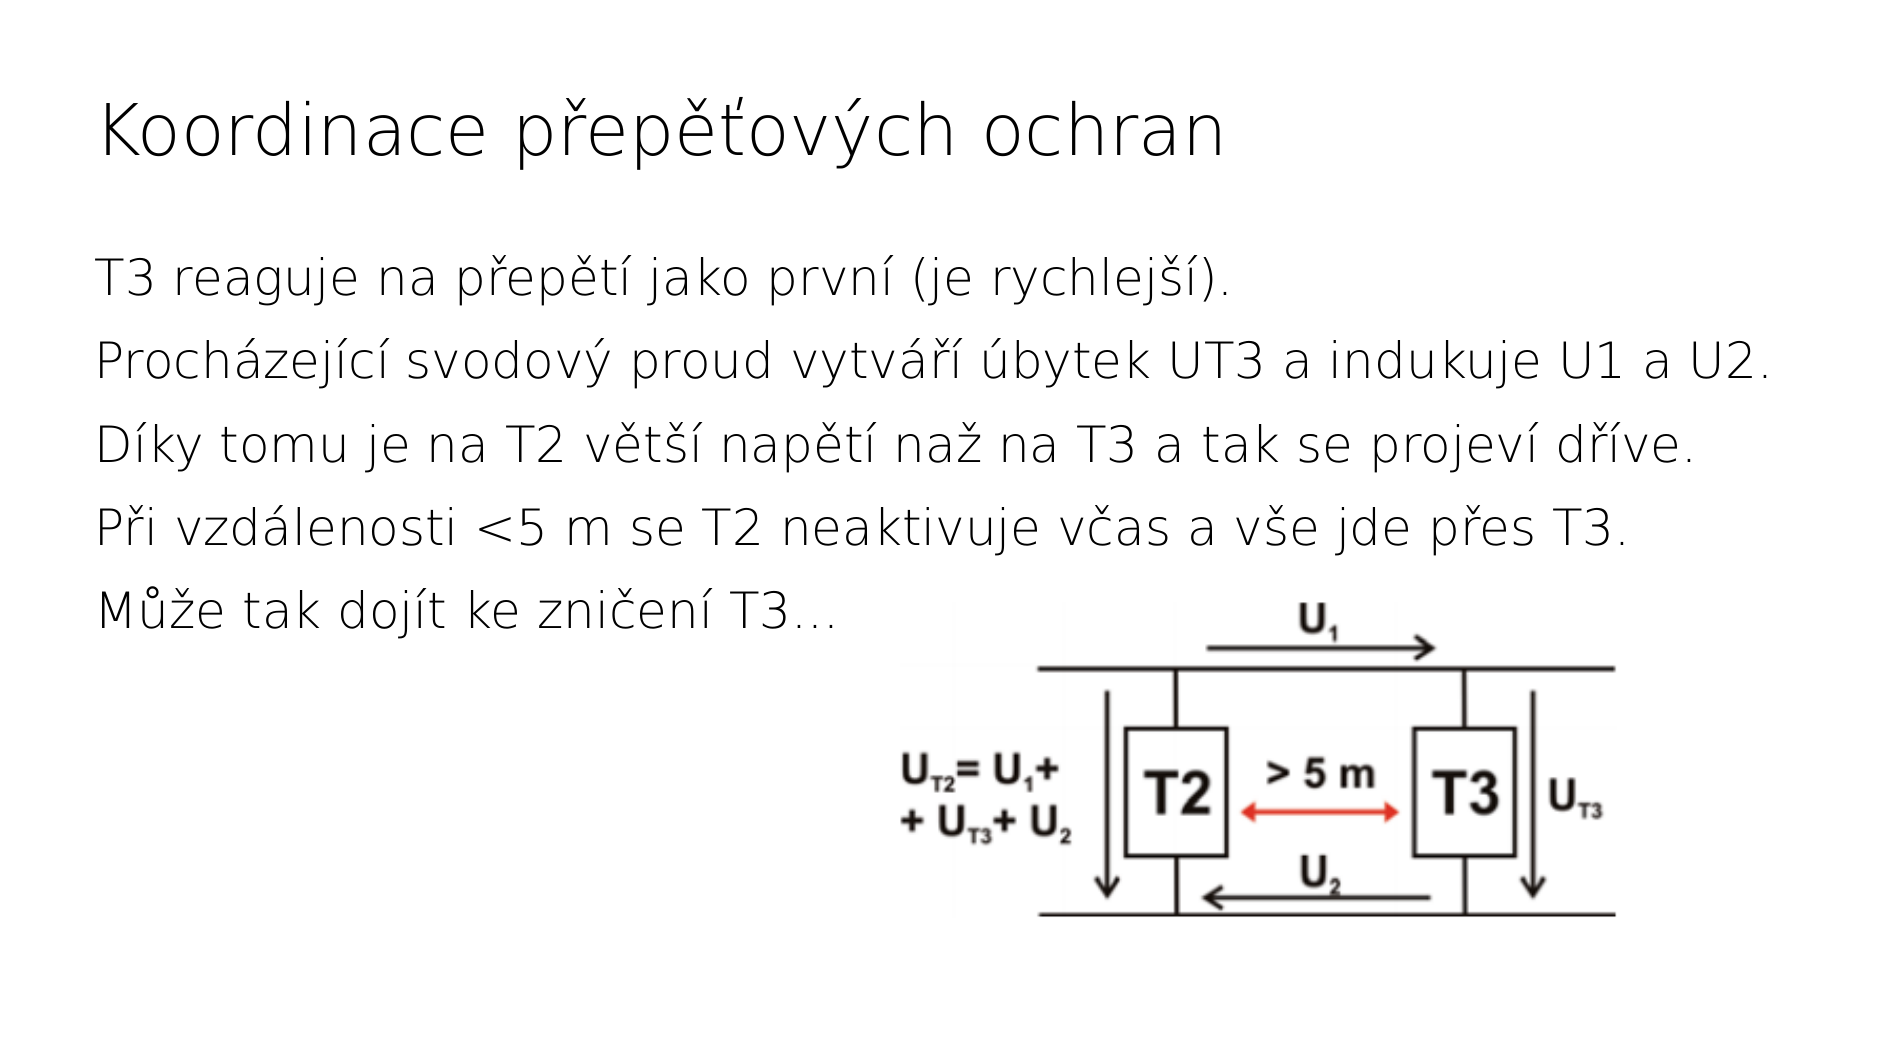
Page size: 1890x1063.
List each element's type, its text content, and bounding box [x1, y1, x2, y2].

title Koordinace přepěťových ochran [94, 42, 1796, 220]
picture [874, 578, 1654, 936]
list T3 reaguje na přepětí jako první (je rychlejší). Procházející svodový proud vytváří úbytek UT3 a indukuje U1 a U2. Díky tomu je na T2 větší napětí naž na T3 a tak se projeví dříve. Při vzdálenosti <5 m se T2 neaktivuje včas a vše jde přes T3. Může tak dojít ke zničení T3... [94, 248, 1796, 951]
